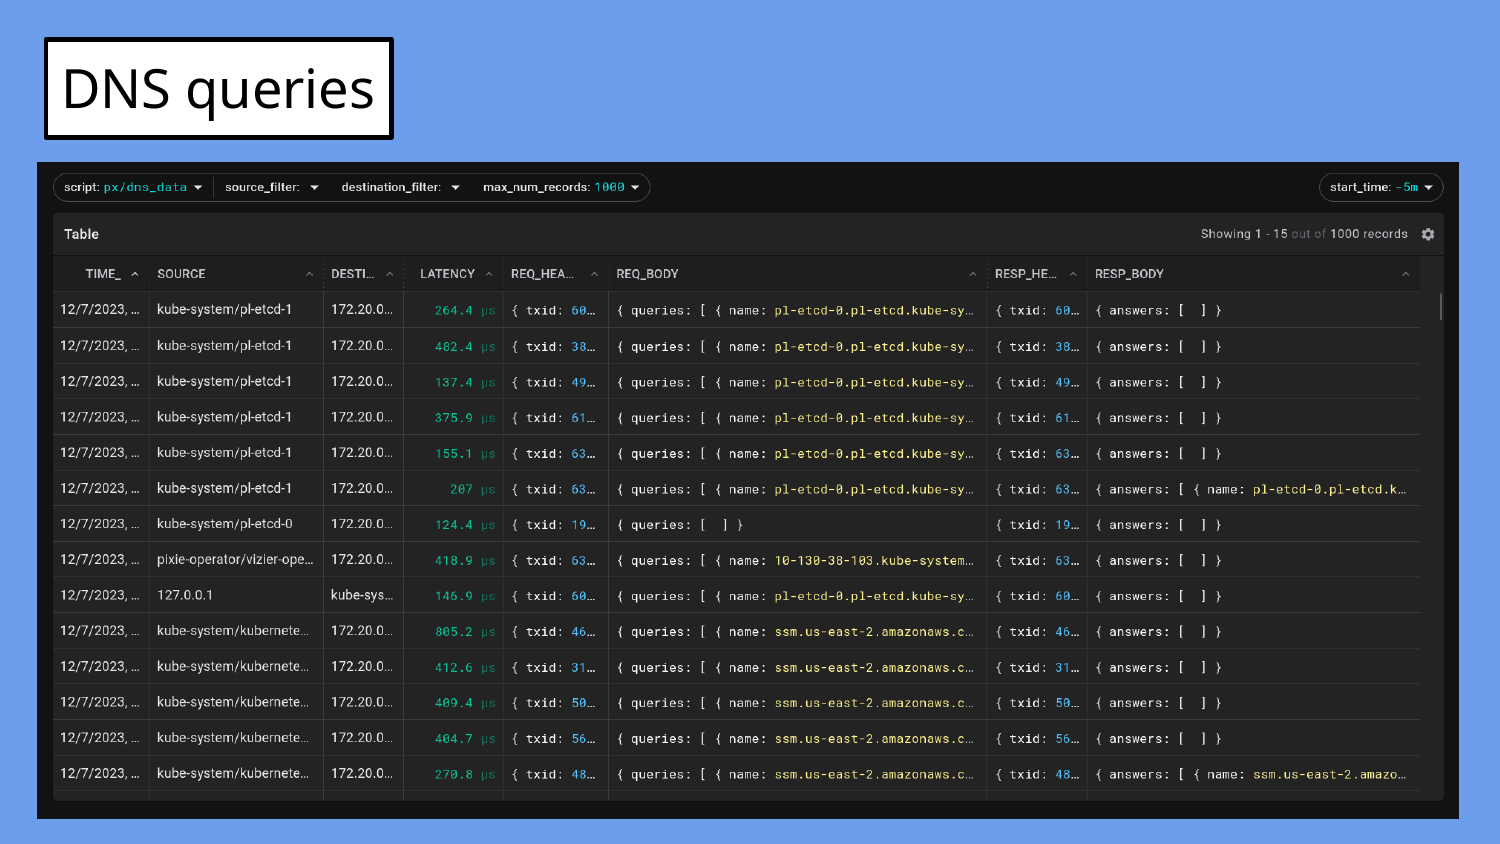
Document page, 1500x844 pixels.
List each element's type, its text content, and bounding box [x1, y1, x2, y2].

text_box DNS queries [46, 39, 392, 138]
picture [37, 162, 1459, 819]
